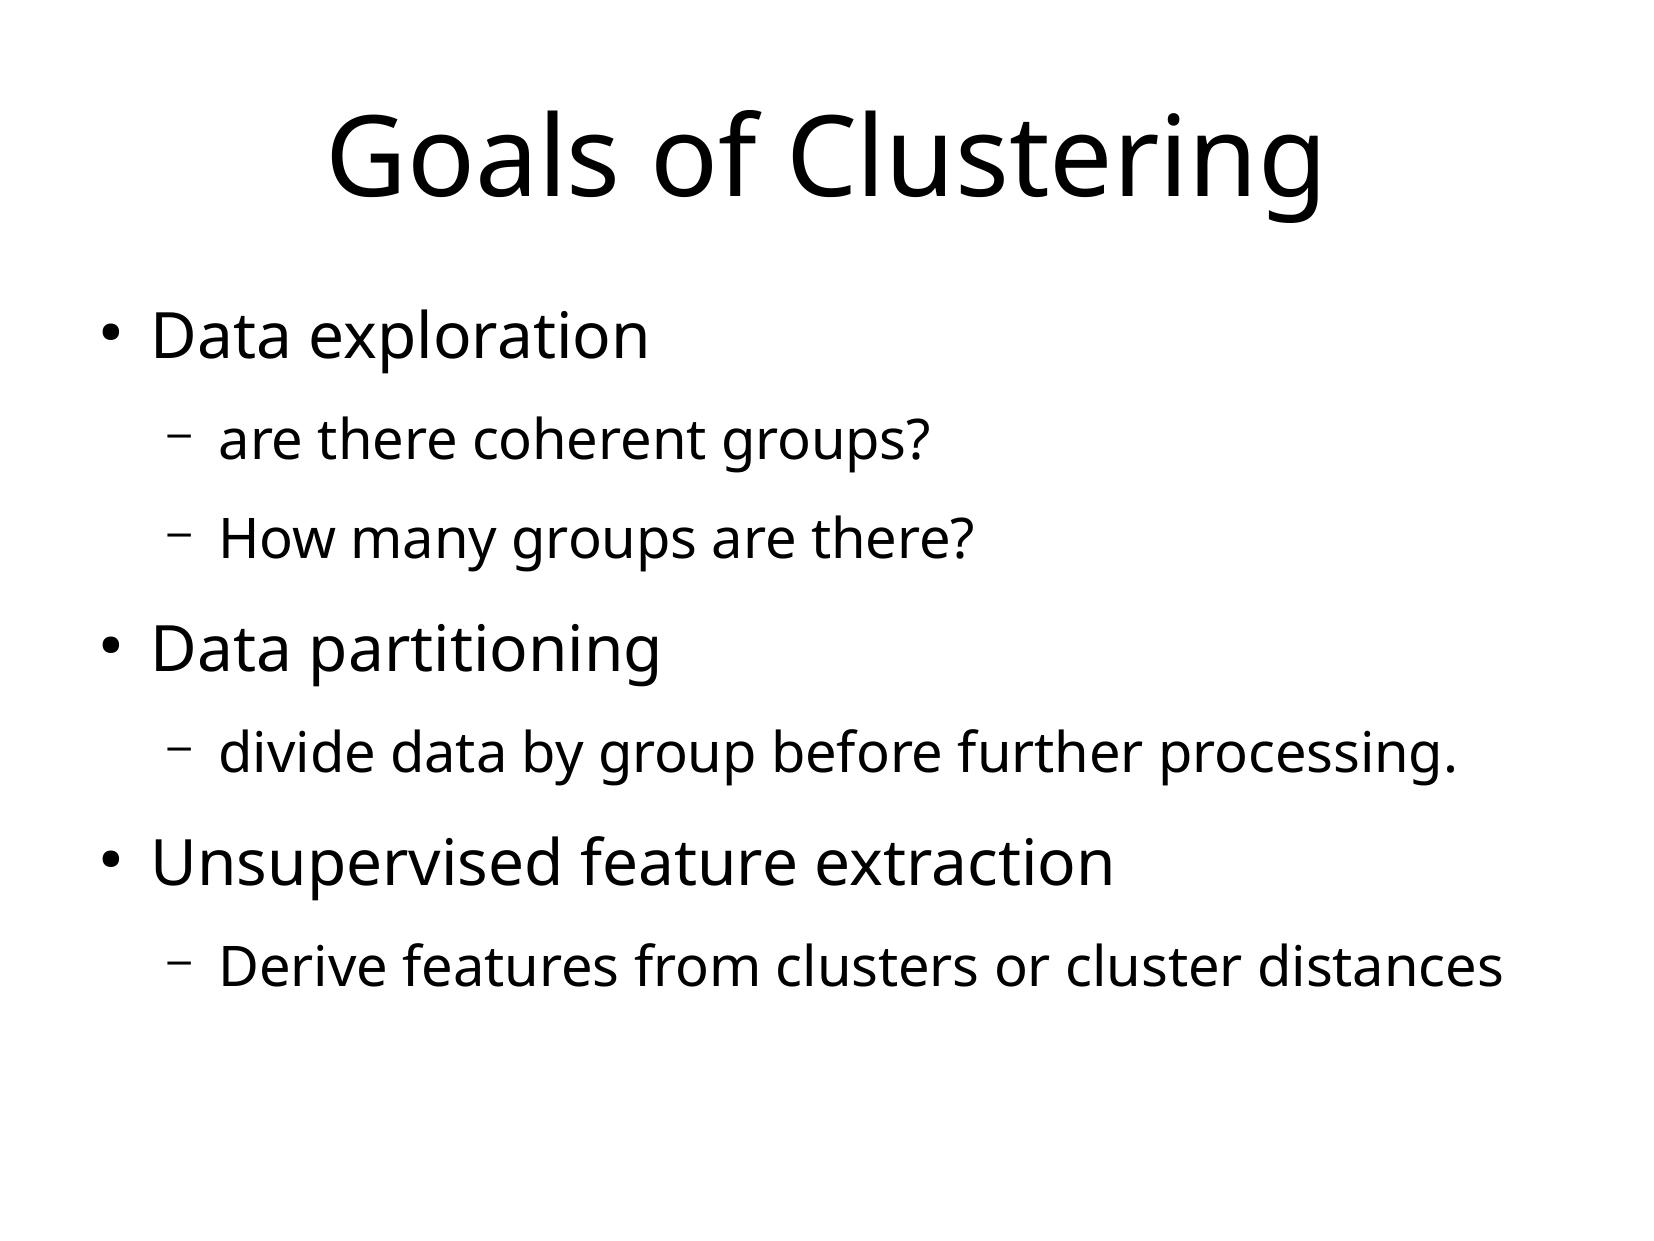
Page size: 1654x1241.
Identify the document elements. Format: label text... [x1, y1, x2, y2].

title Goals of Clustering [82, 49, 1571, 257]
list Data exploration are there coherent groups? How many groups are there? Data partitioning divide data by group before further processing. Unsupervised feature extraction Derive features from clusters or cluster distances [82, 290, 1571, 1010]
